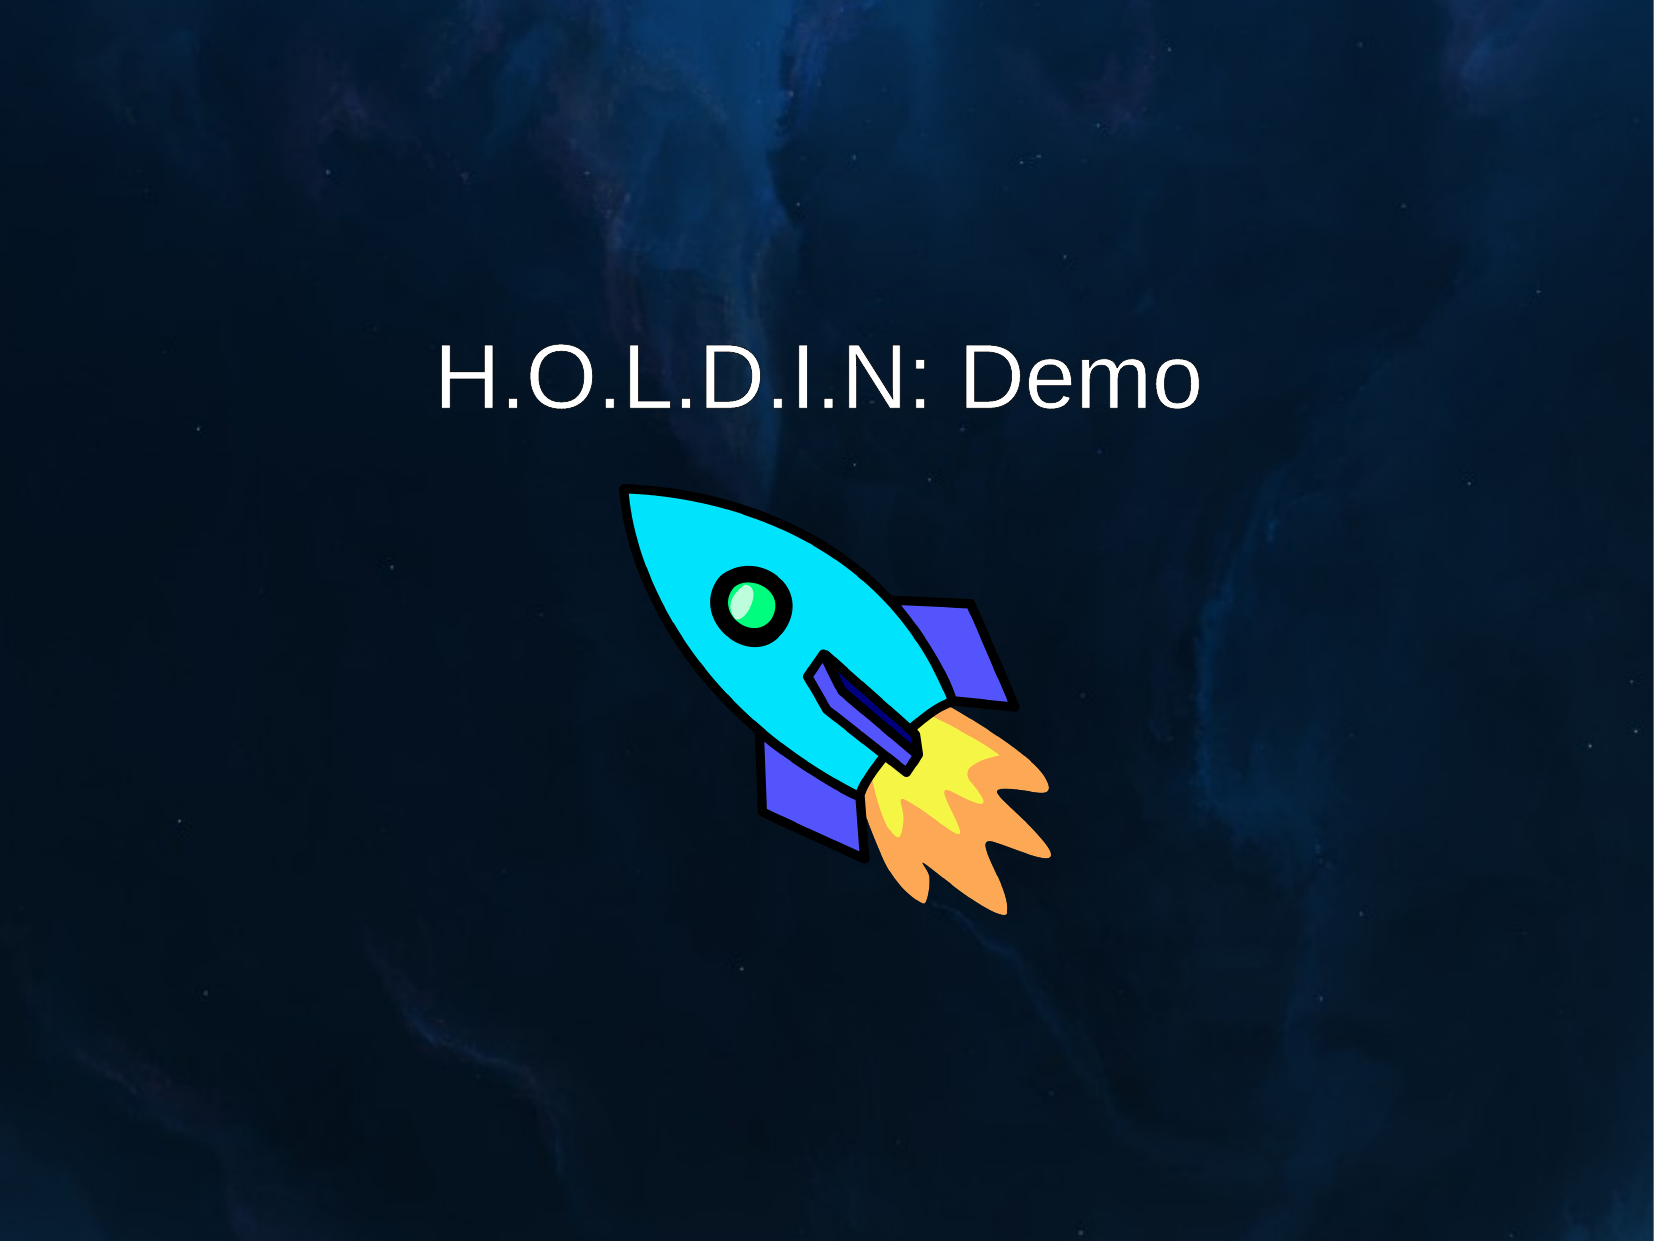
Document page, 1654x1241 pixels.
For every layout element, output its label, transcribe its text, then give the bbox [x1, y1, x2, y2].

title H.O.L.D.I.N: Demo [75, 272, 1564, 481]
picture [0, 0, 1654, 1241]
